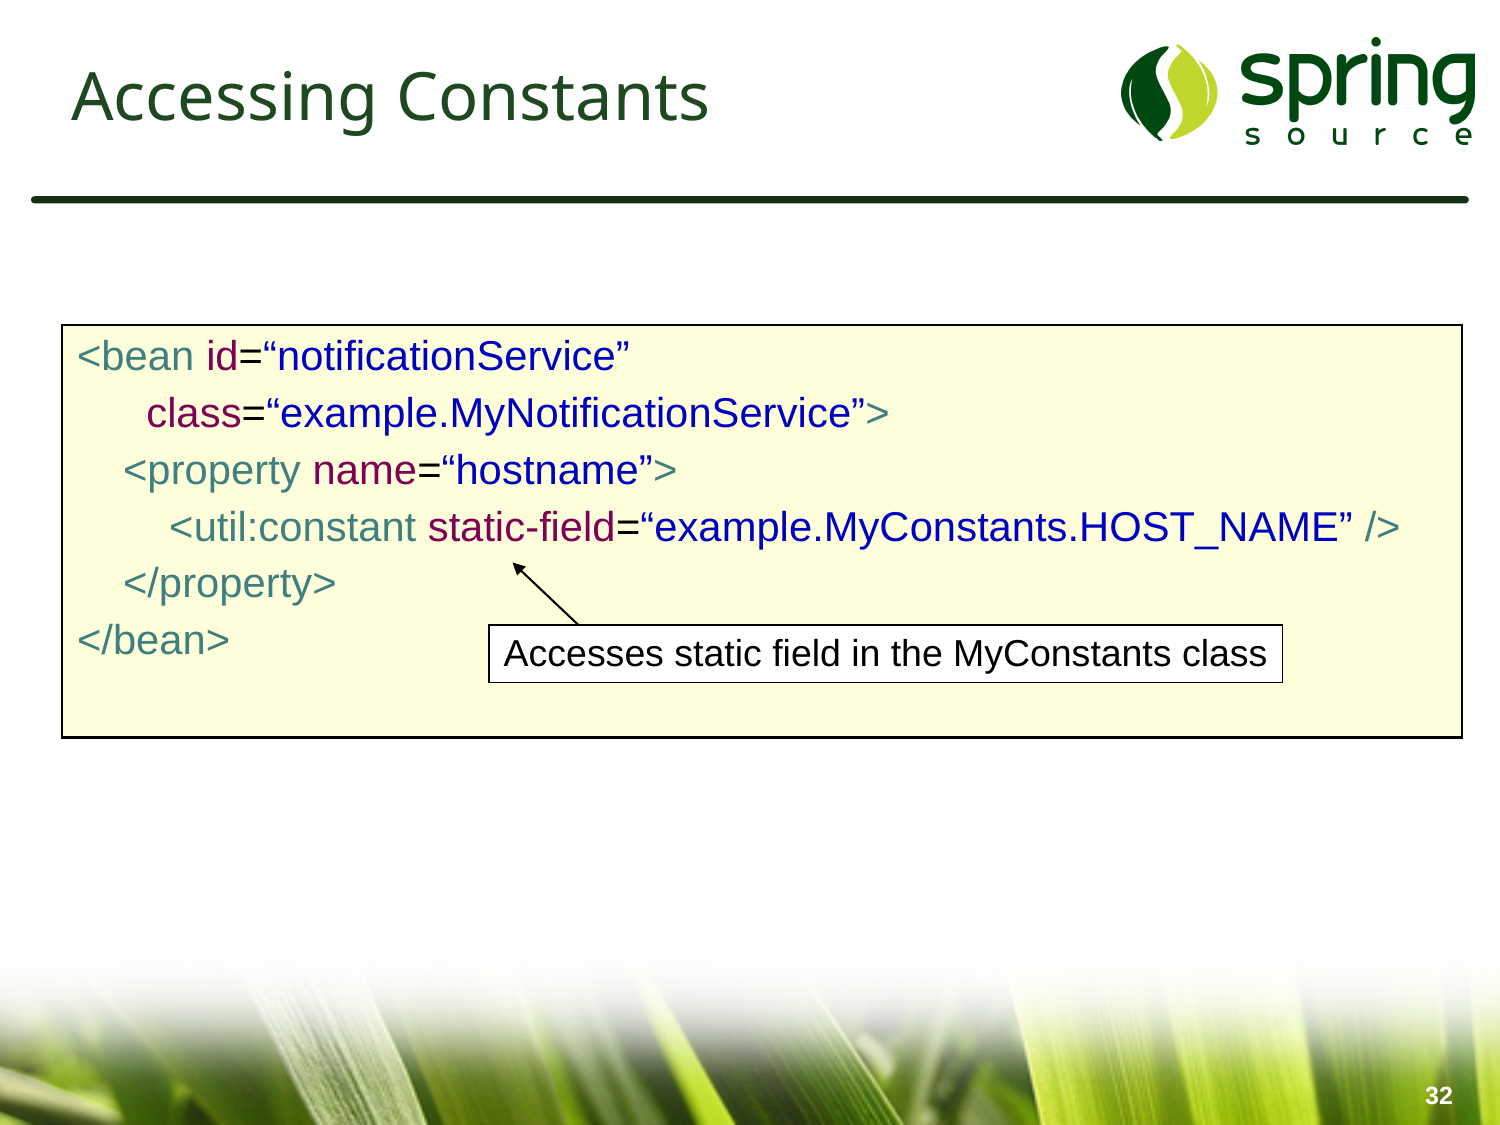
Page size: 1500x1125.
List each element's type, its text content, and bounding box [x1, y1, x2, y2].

picture [1121, 37, 1475, 145]
list <bean id=“notificationService” class=“example.MyNotificationService”> <property name=“hostname”> <util:constant static-field=“example.MyConstants.HOST_NAME” /> </property> </bean> [62, 324, 1463, 738]
title Accessing Constants [56, 13, 1089, 176]
picture [0, 944, 1500, 1125]
text_box Accesses static field in the MyConstants class [488, 624, 1283, 683]
